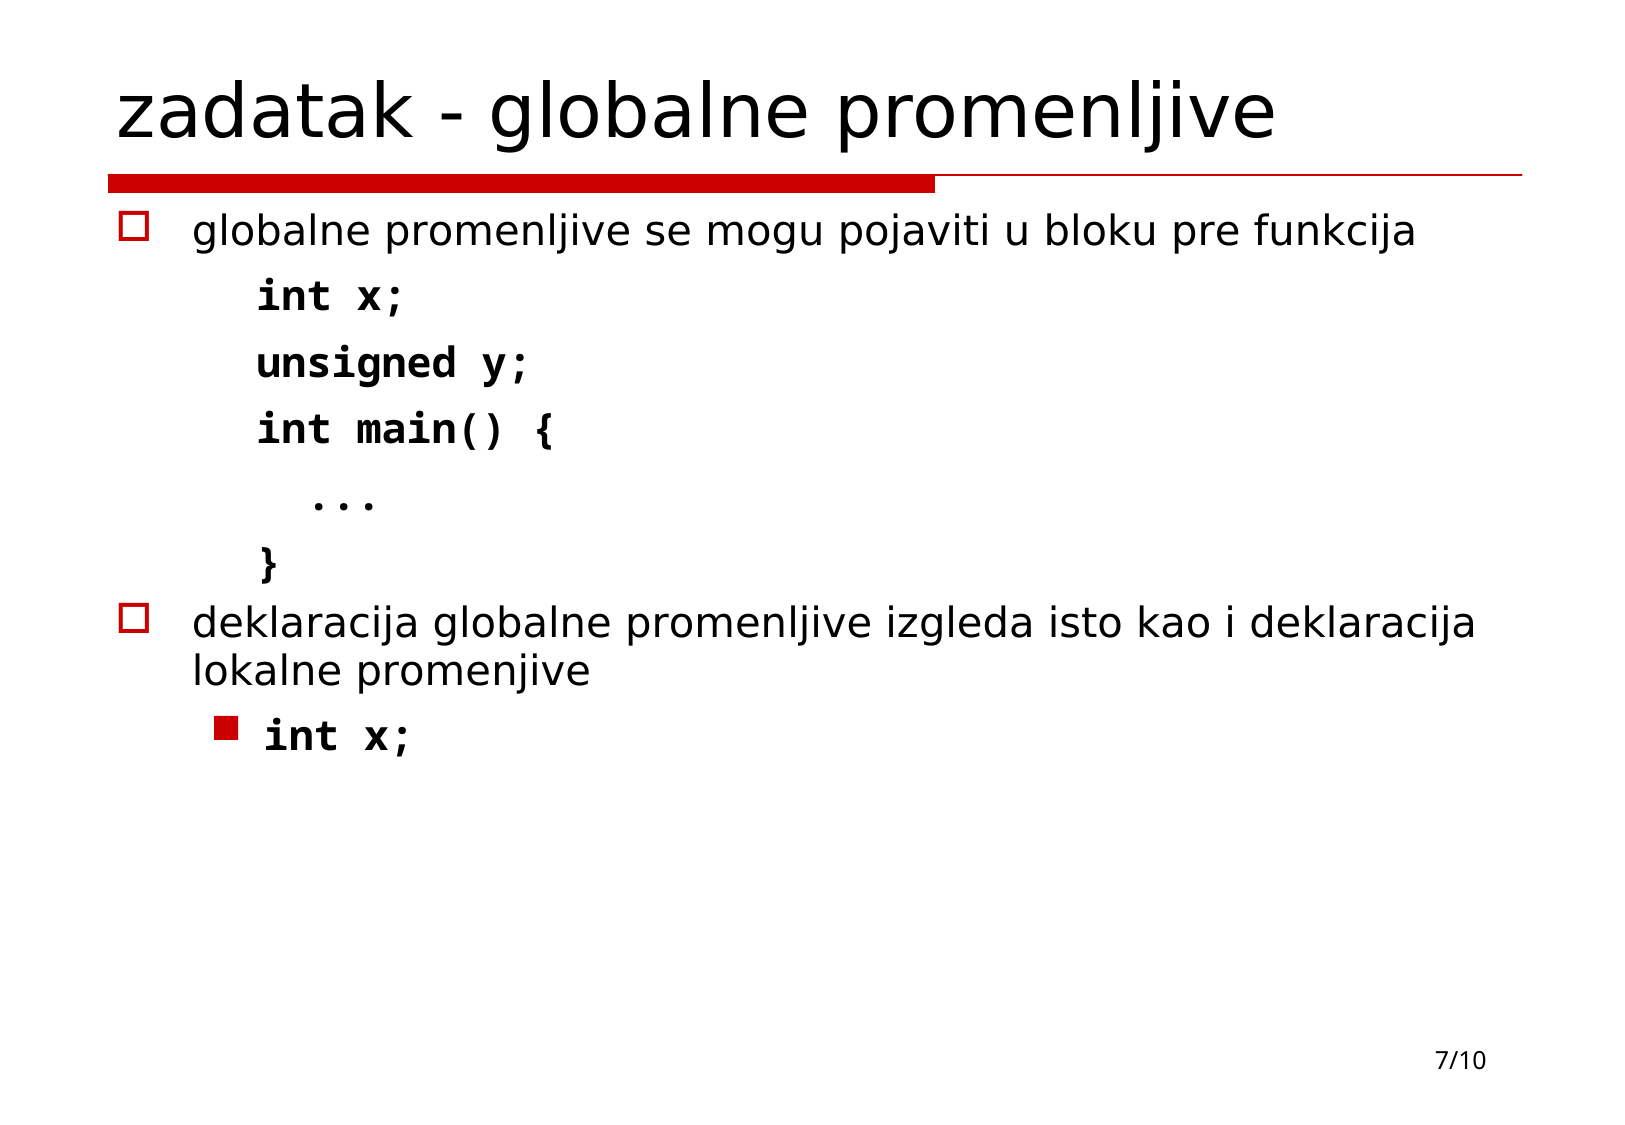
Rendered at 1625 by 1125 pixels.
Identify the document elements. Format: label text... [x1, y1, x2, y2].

list globalne promenljive se mogu pojaviti u bloku pre funkcija int x; unsigned y; int main() { ... } deklaracija globalne promenljive izgleda isto kao i deklaracija lokalne promenjive int x; [100, 199, 1522, 1080]
title zadatak - globalne promenljive [101, 56, 1524, 163]
